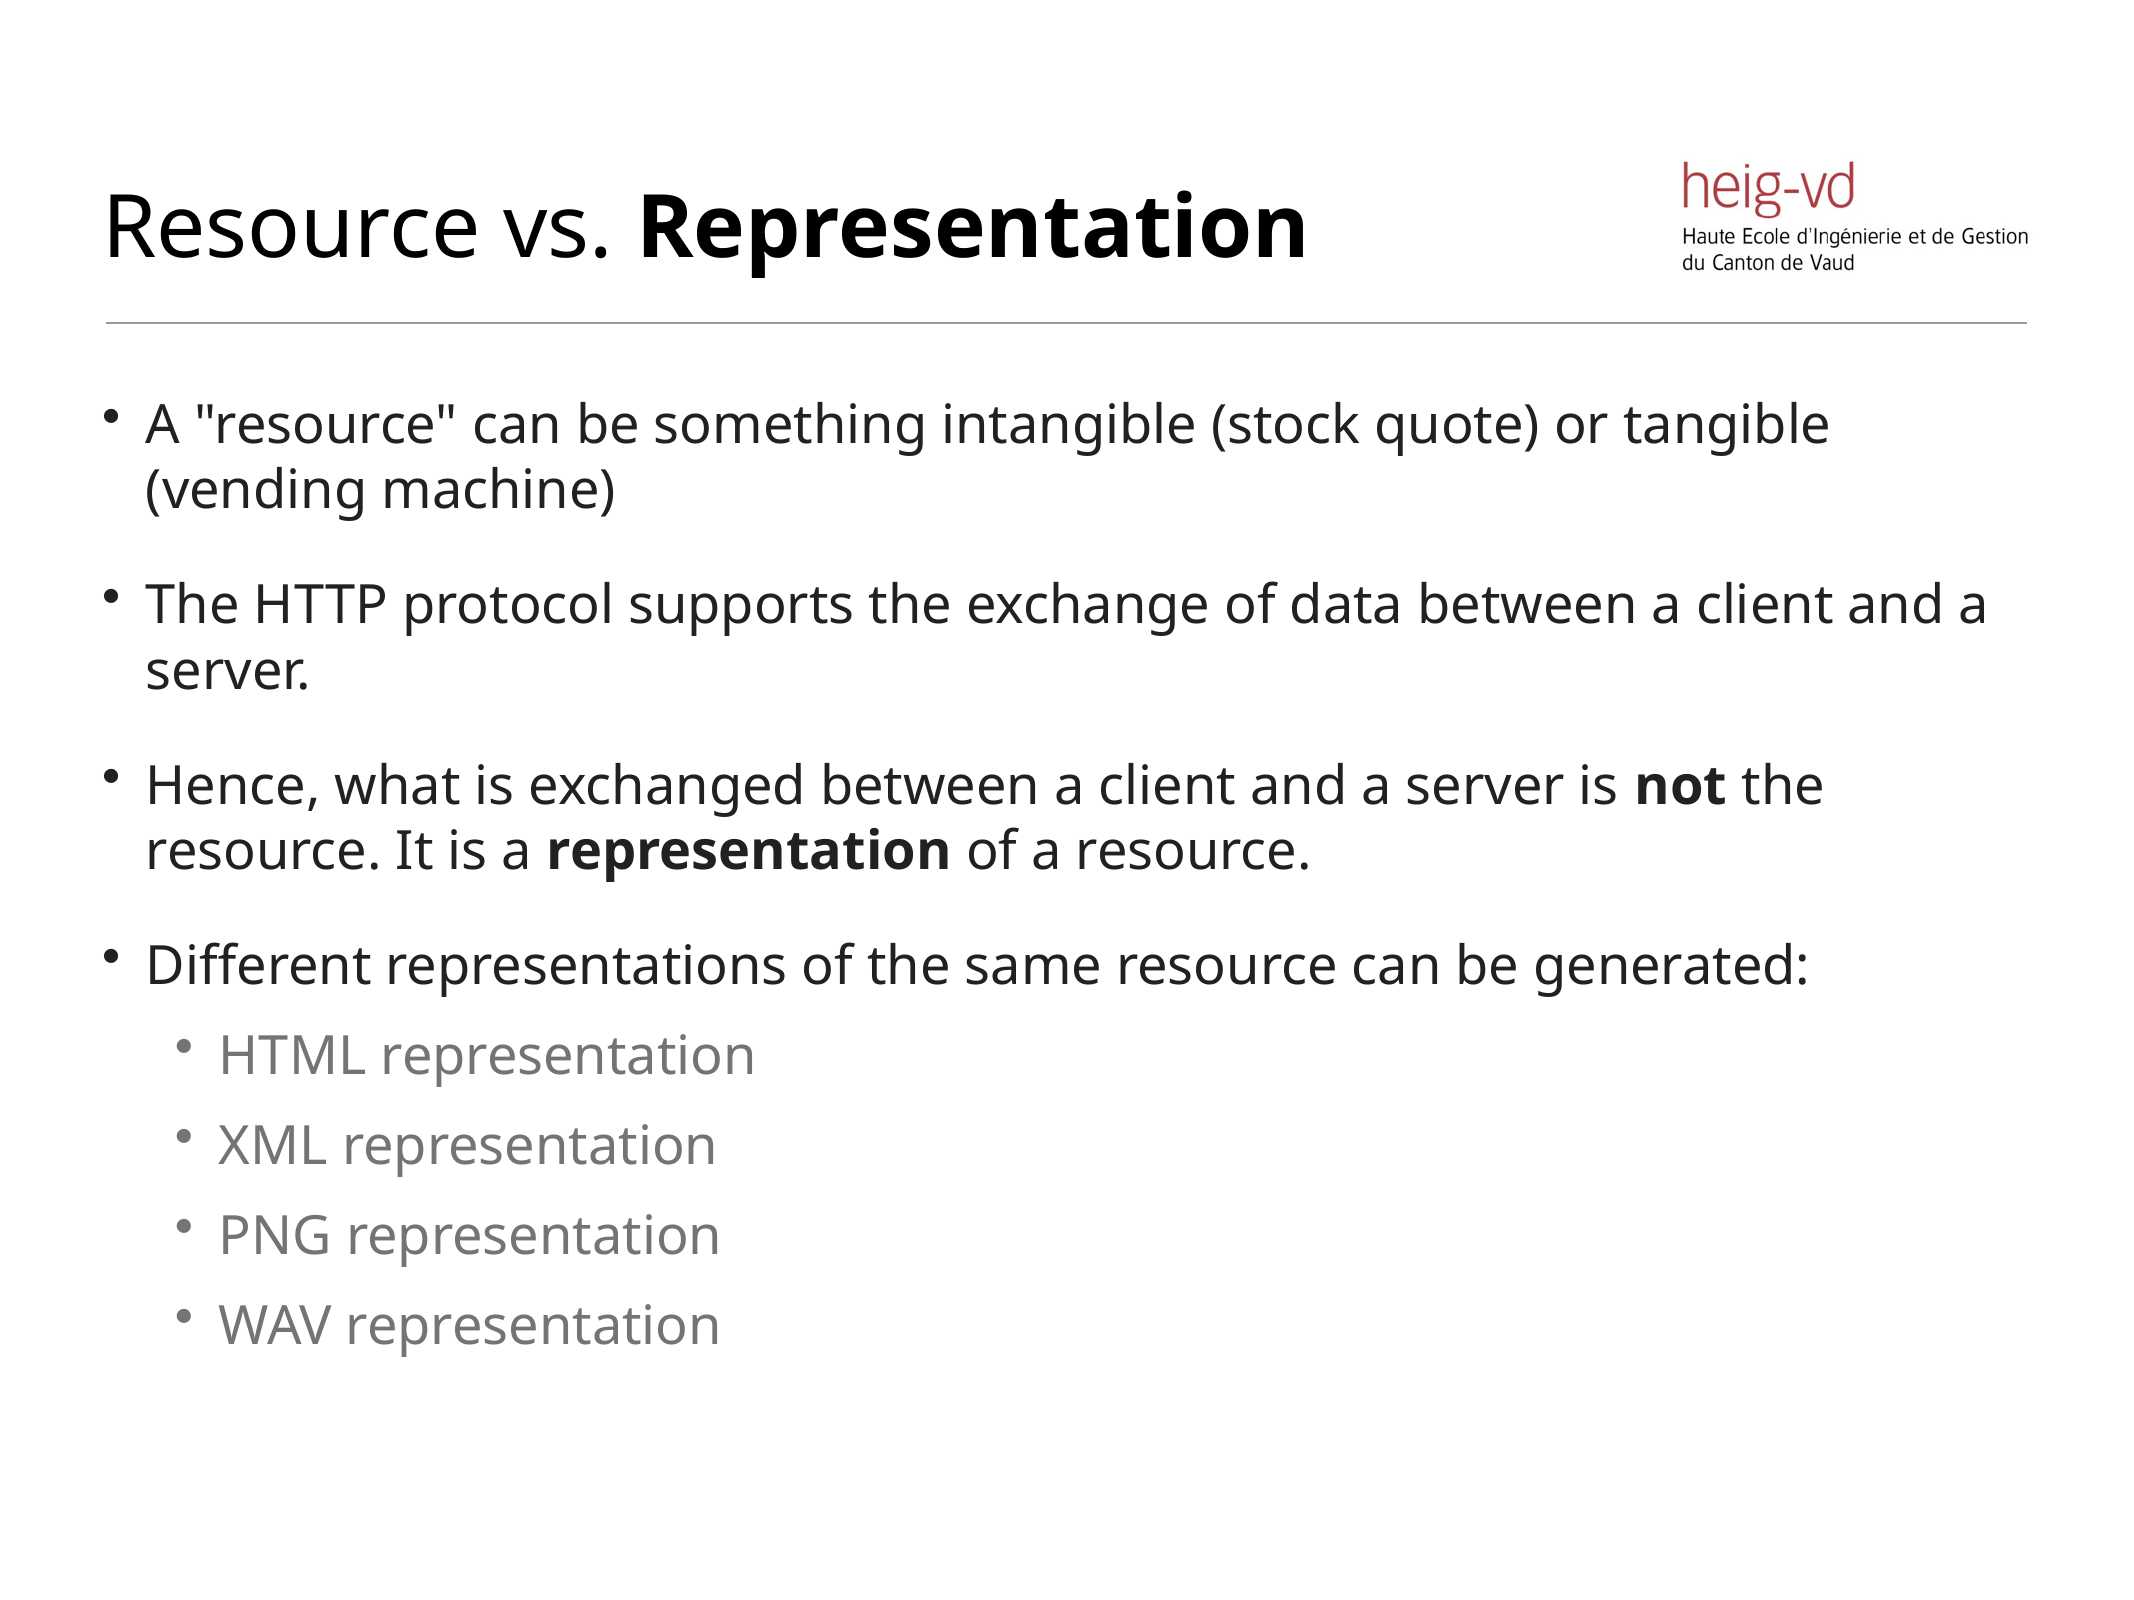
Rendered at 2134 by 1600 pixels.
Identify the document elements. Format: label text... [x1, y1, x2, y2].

title Resource vs. Representation [93, 54, 2040, 284]
list A "resource" can be something intangible (stock quote) or tangible (vending machine) The HTTP protocol supports the exchange of data between a client and a server. Hence, what is exchanged between a client and a server is not the resource. It is a representation of a resource. Different representations of the same resource can be generated: HTML representation XML representation PNG representation WAV representation [93, 381, 2040, 1459]
